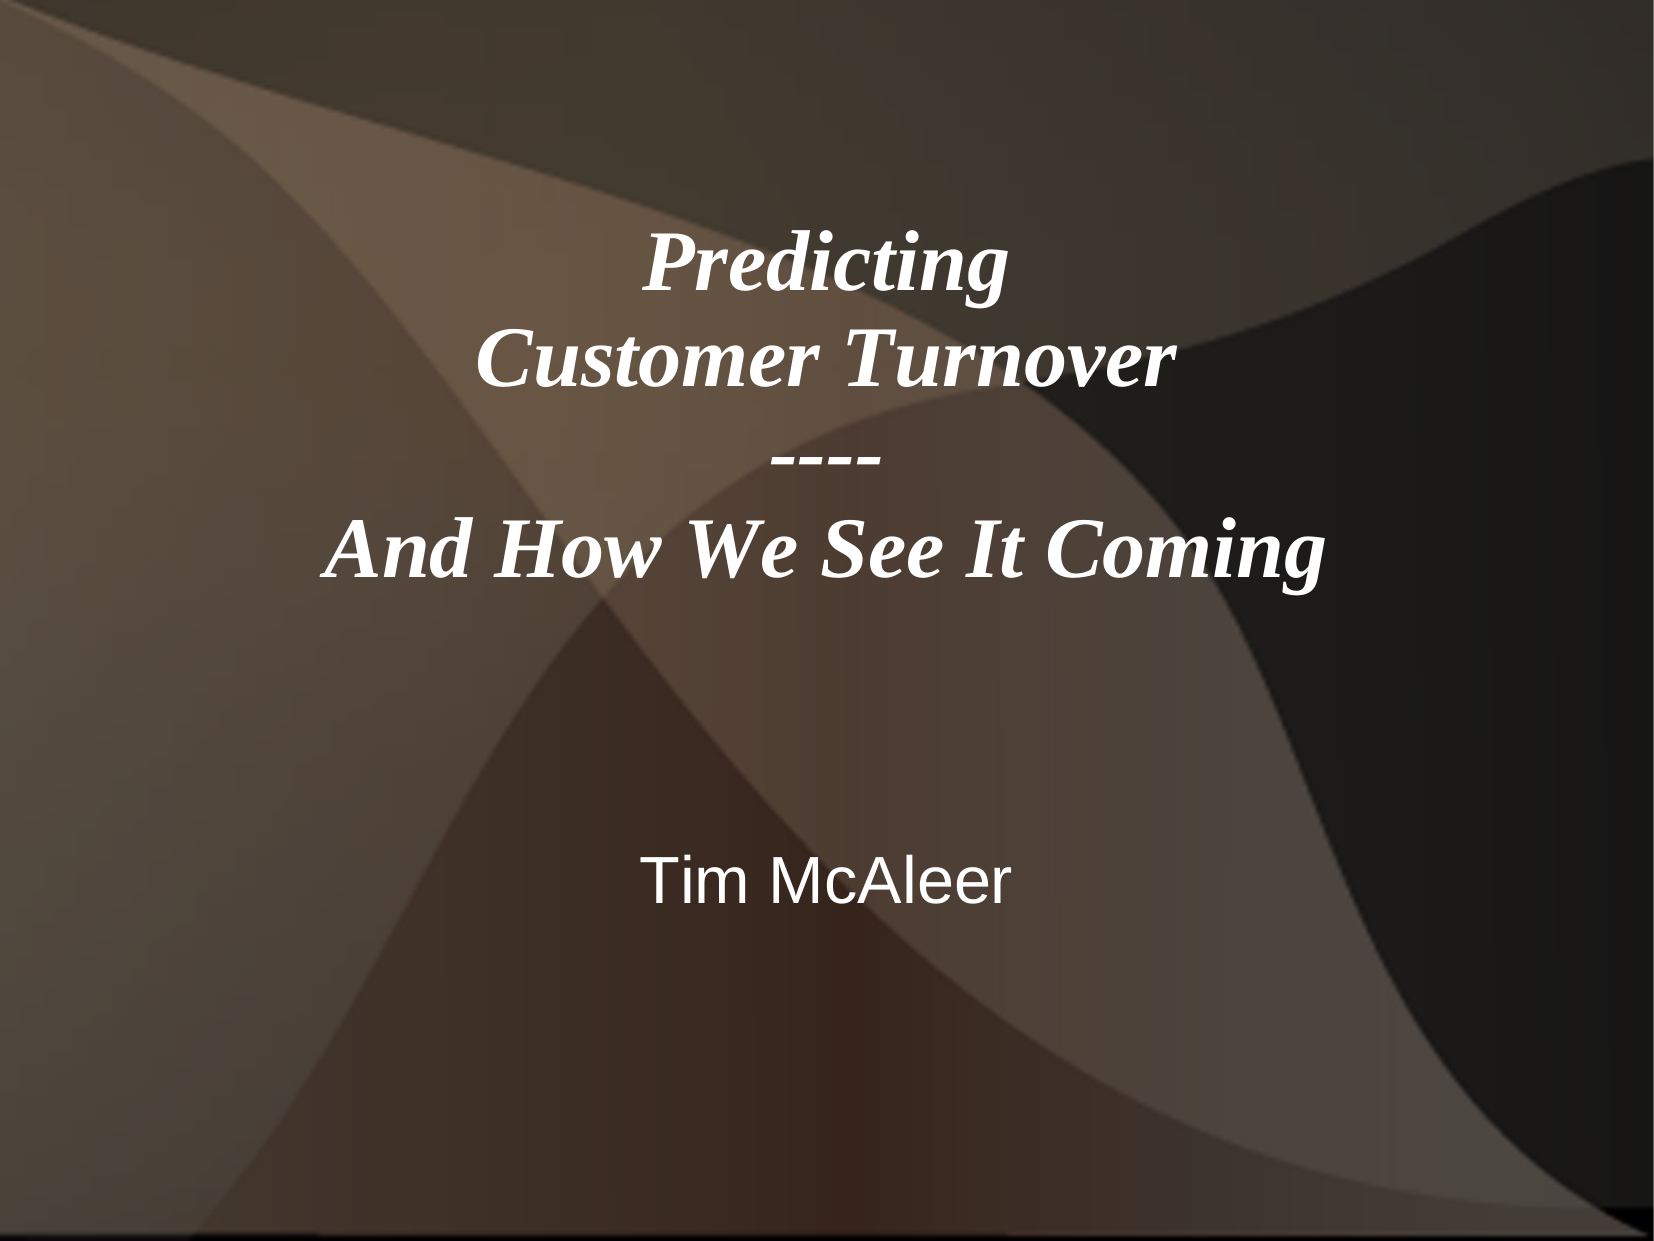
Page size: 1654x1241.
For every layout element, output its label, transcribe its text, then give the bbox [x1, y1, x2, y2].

picture [0, 0, 1654, 1241]
subtitle Tim McAleer [82, 471, 1571, 1241]
title Predicting Customer Turnover ---- And How We See It Coming [82, 149, 1571, 471]
